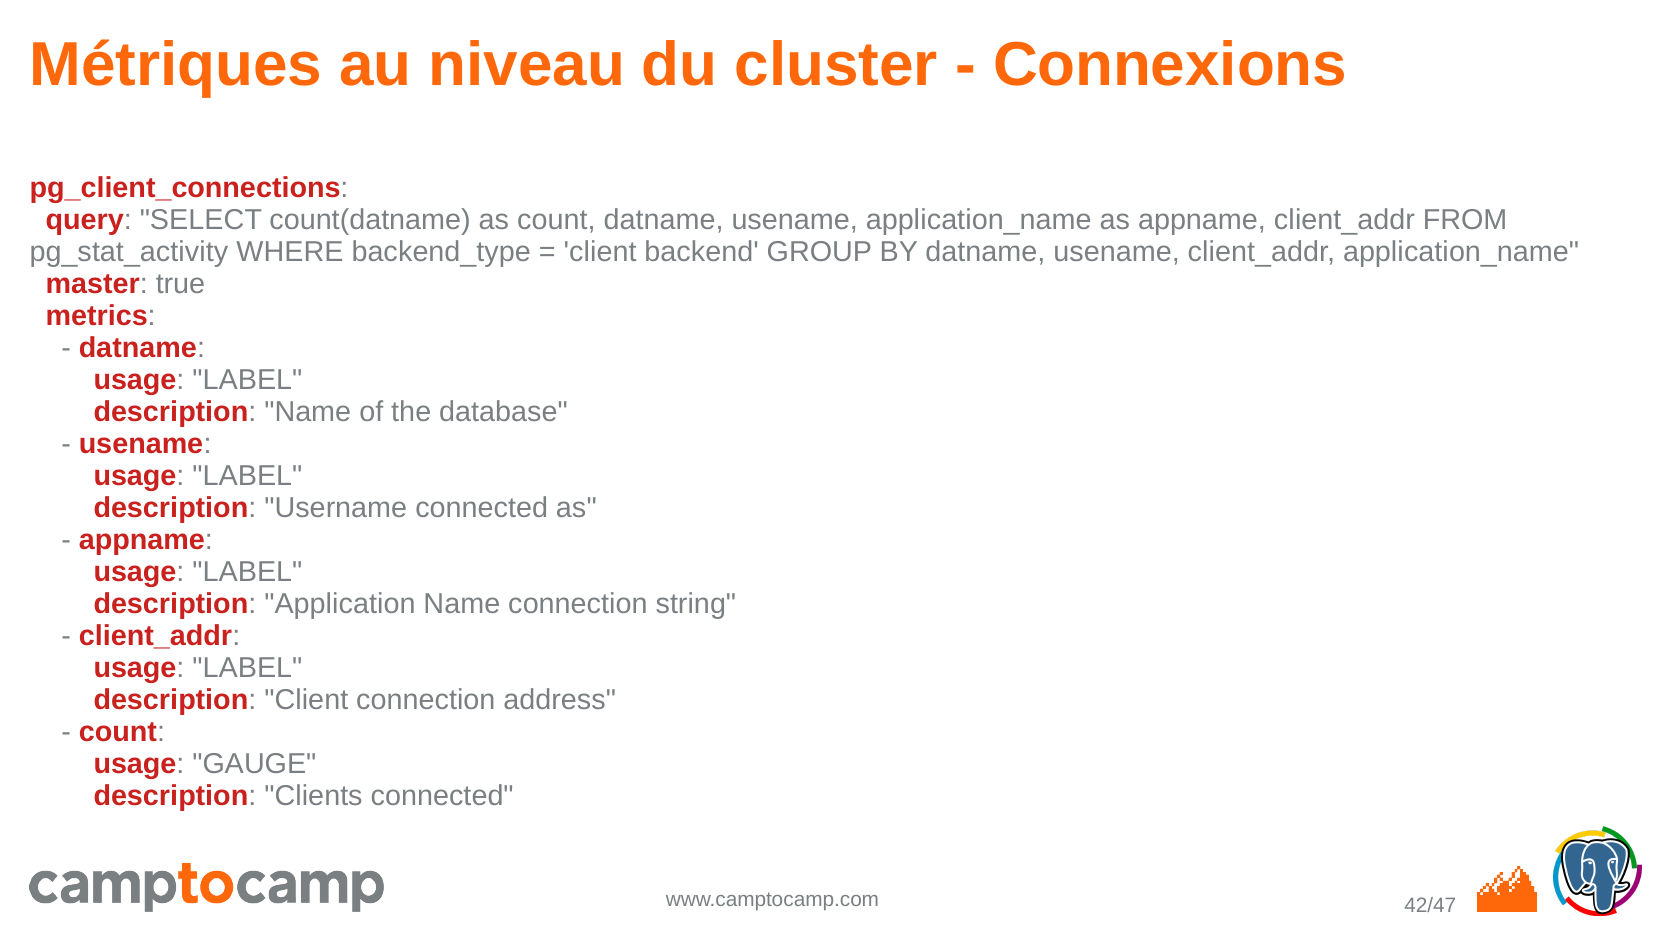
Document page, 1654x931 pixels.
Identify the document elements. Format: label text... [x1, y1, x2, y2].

title Métriques au niveau du cluster - Connexions [29, 29, 1625, 156]
picture [29, 863, 384, 912]
list pg_client_connections: query: "SELECT count(datname) as count, datname, usename, application_name as appname, client_addr FROM pg_stat_activity WHERE backend_type = 'client backend' GROUP BY datname, usename, client_addr, application_name" master: true metrics: - datname: usage: "LABEL" description: "Name of the database" - usename: usage: "LABEL" description: "Username connected as" - appname: usage: "LABEL" description: "Application Name connection string" - client_addr: usage: "LABEL" description: "Client connection address" - count: usage: "GAUGE" description: "Clients connected" [29, 171, 1625, 827]
picture [1553, 826, 1642, 916]
picture [1477, 866, 1537, 912]
